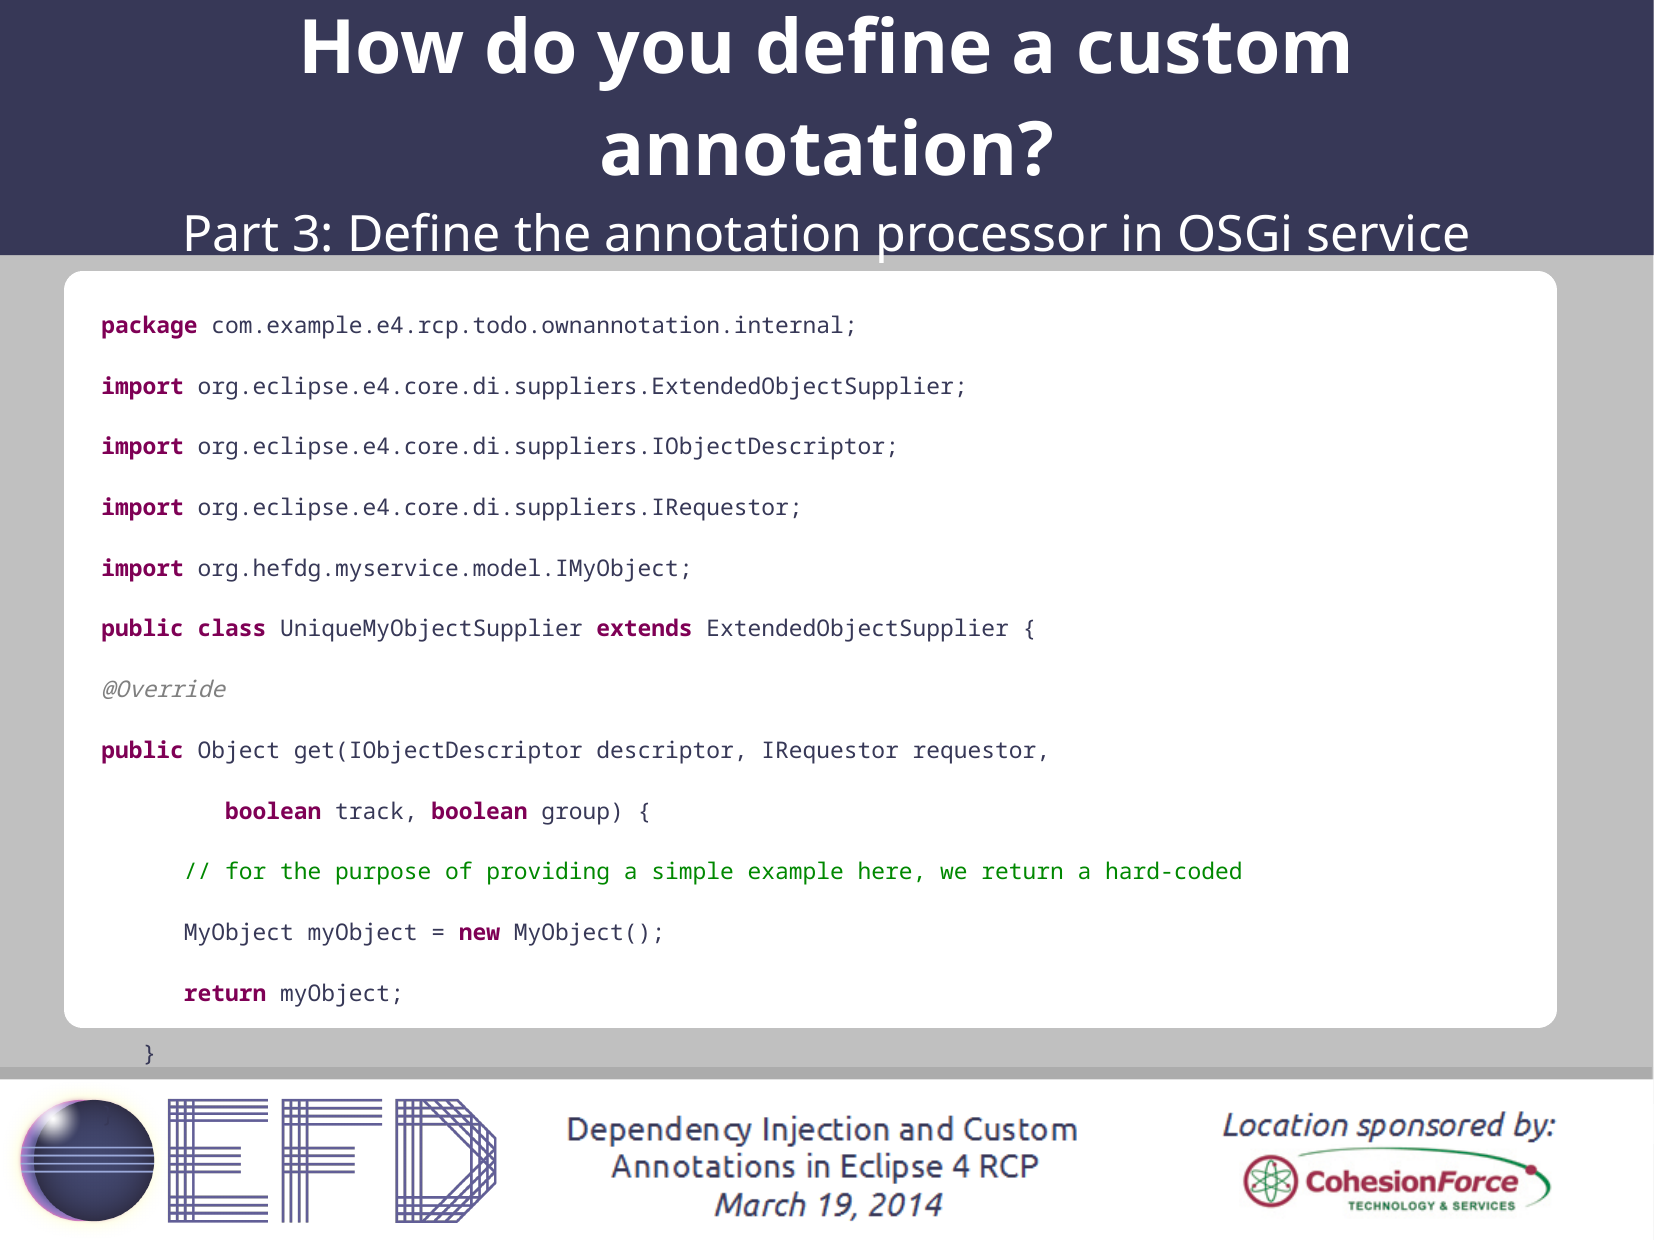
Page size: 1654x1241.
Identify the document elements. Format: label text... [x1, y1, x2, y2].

picture [549, 1082, 1105, 1241]
title How do you define a custom annotation? Part 3: Define the annotation processor in OSGi service [82, 25, 1571, 233]
list package com.example.e4.rcp.todo.ownannotation.internal; import org.eclipse.e4.core.di.suppliers.ExtendedObjectSupplier; import org.eclipse.e4.core.di.suppliers.IObjectDescriptor; import org.eclipse.e4.core.di.suppliers.IRequestor; import org.hefdg.myservice.model.IMyObject; public class UniqueMyObjectSupplier extends ExtendedObjectSupplier { @Override public Object get(IObjectDescriptor descriptor, IRequestor requestor, boolean track, boolean group) { // for the purpose of providing a simple example here, we return a hard-coded MyObject myObject = new MyObject(); return myObject; } } [82, 290, 1538, 1010]
picture [1110, 1104, 1654, 1241]
picture [0, 1079, 497, 1241]
